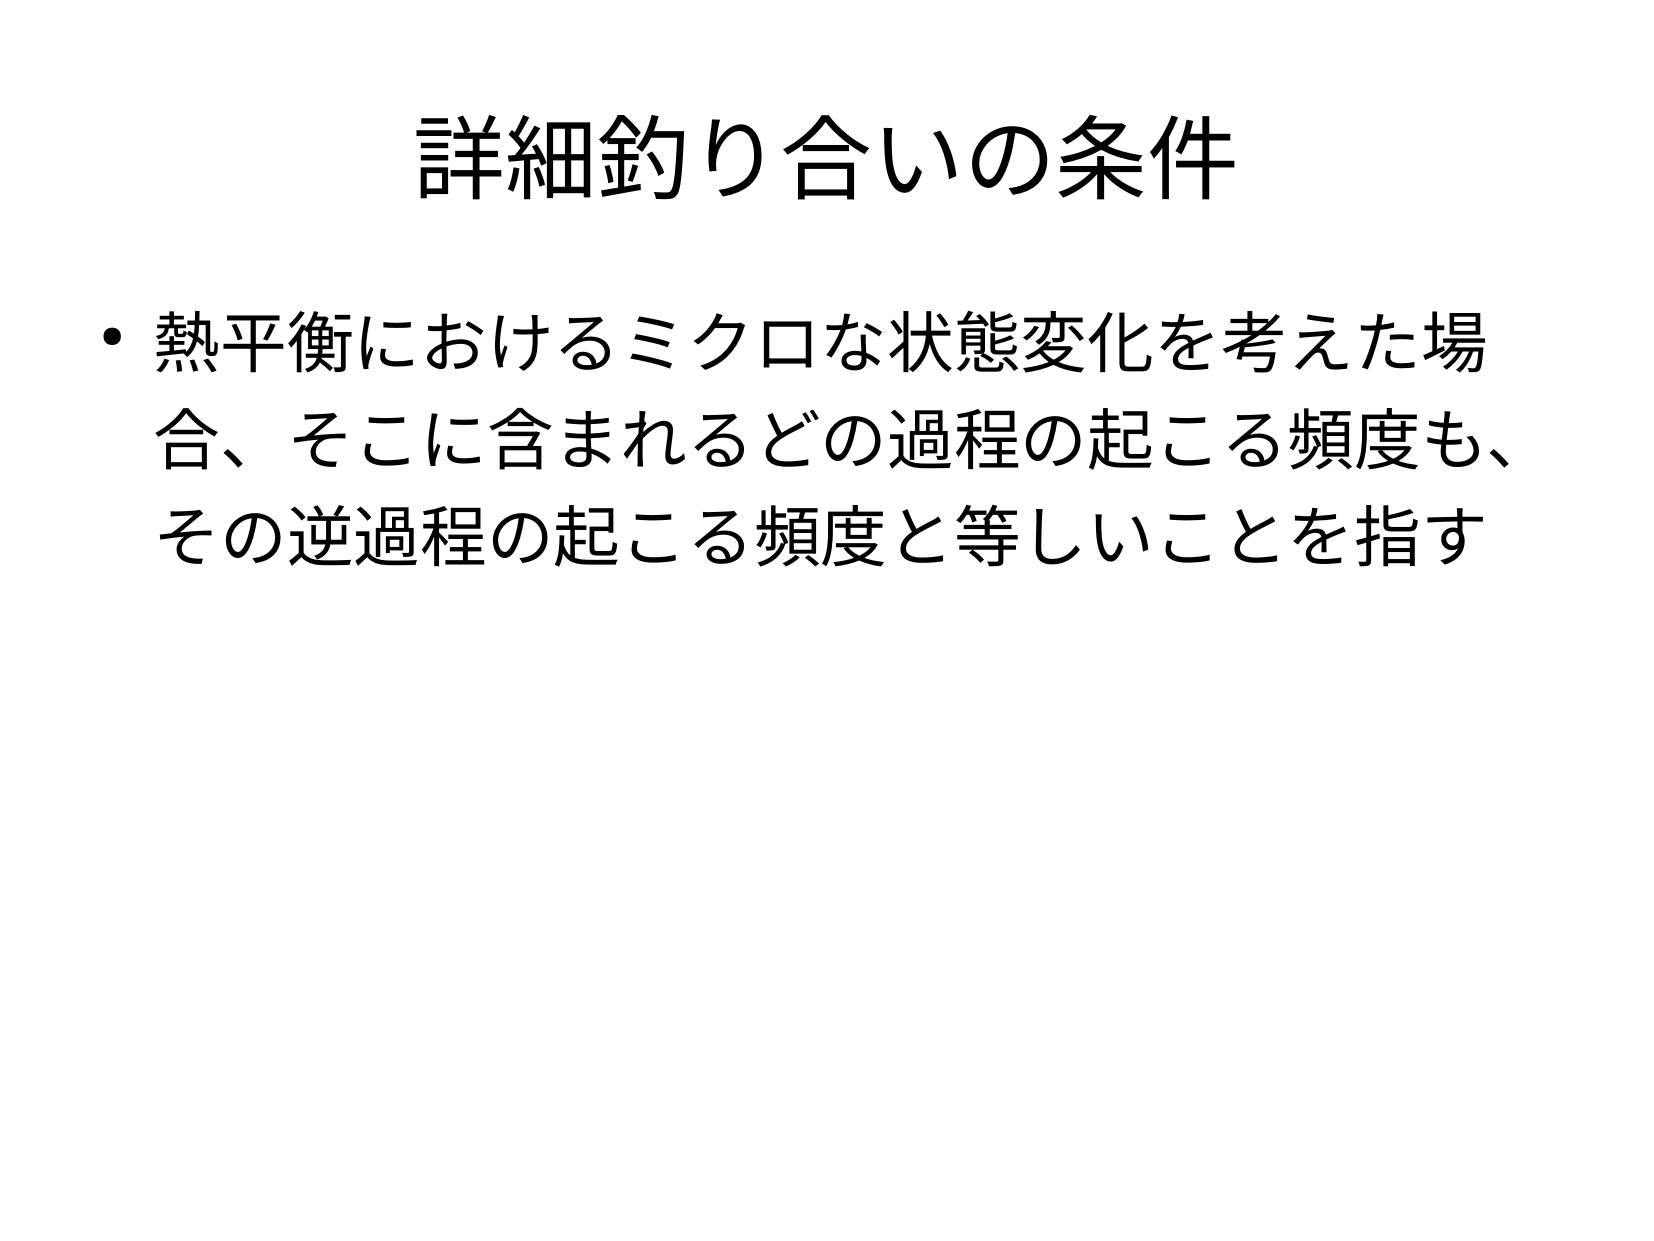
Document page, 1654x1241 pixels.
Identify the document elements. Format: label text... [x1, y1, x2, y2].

title 詳細釣り合いの条件 [82, 56, 1571, 250]
list 熱平衡におけるミクロな状態変化を考えた場合、そこに含まれるどの過程の起こる頻度も、その逆過程の起こる頻度と等しいことを指す [82, 290, 1571, 1109]
